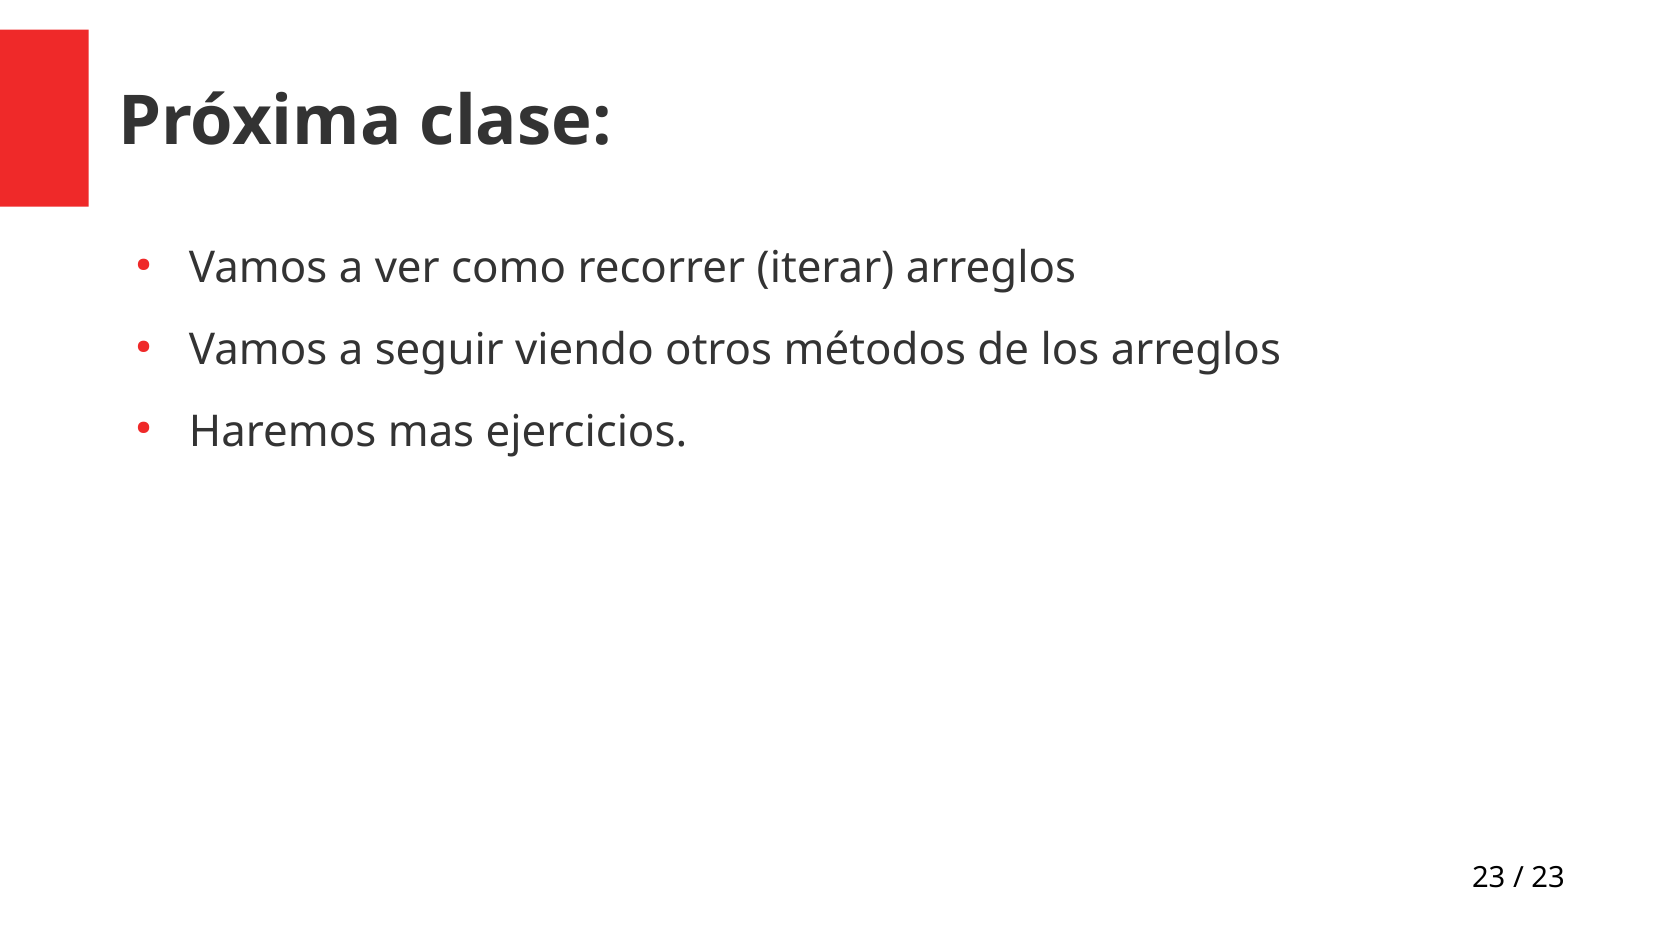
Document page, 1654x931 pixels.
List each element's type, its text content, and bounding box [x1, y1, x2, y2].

title Próxima clase: [118, 29, 1595, 207]
list Vamos a ver como recorrer (iterar) arreglos Vamos a seguir viendo otros métodos de los arreglos Haremos mas ejercicios. [118, 236, 1595, 798]
